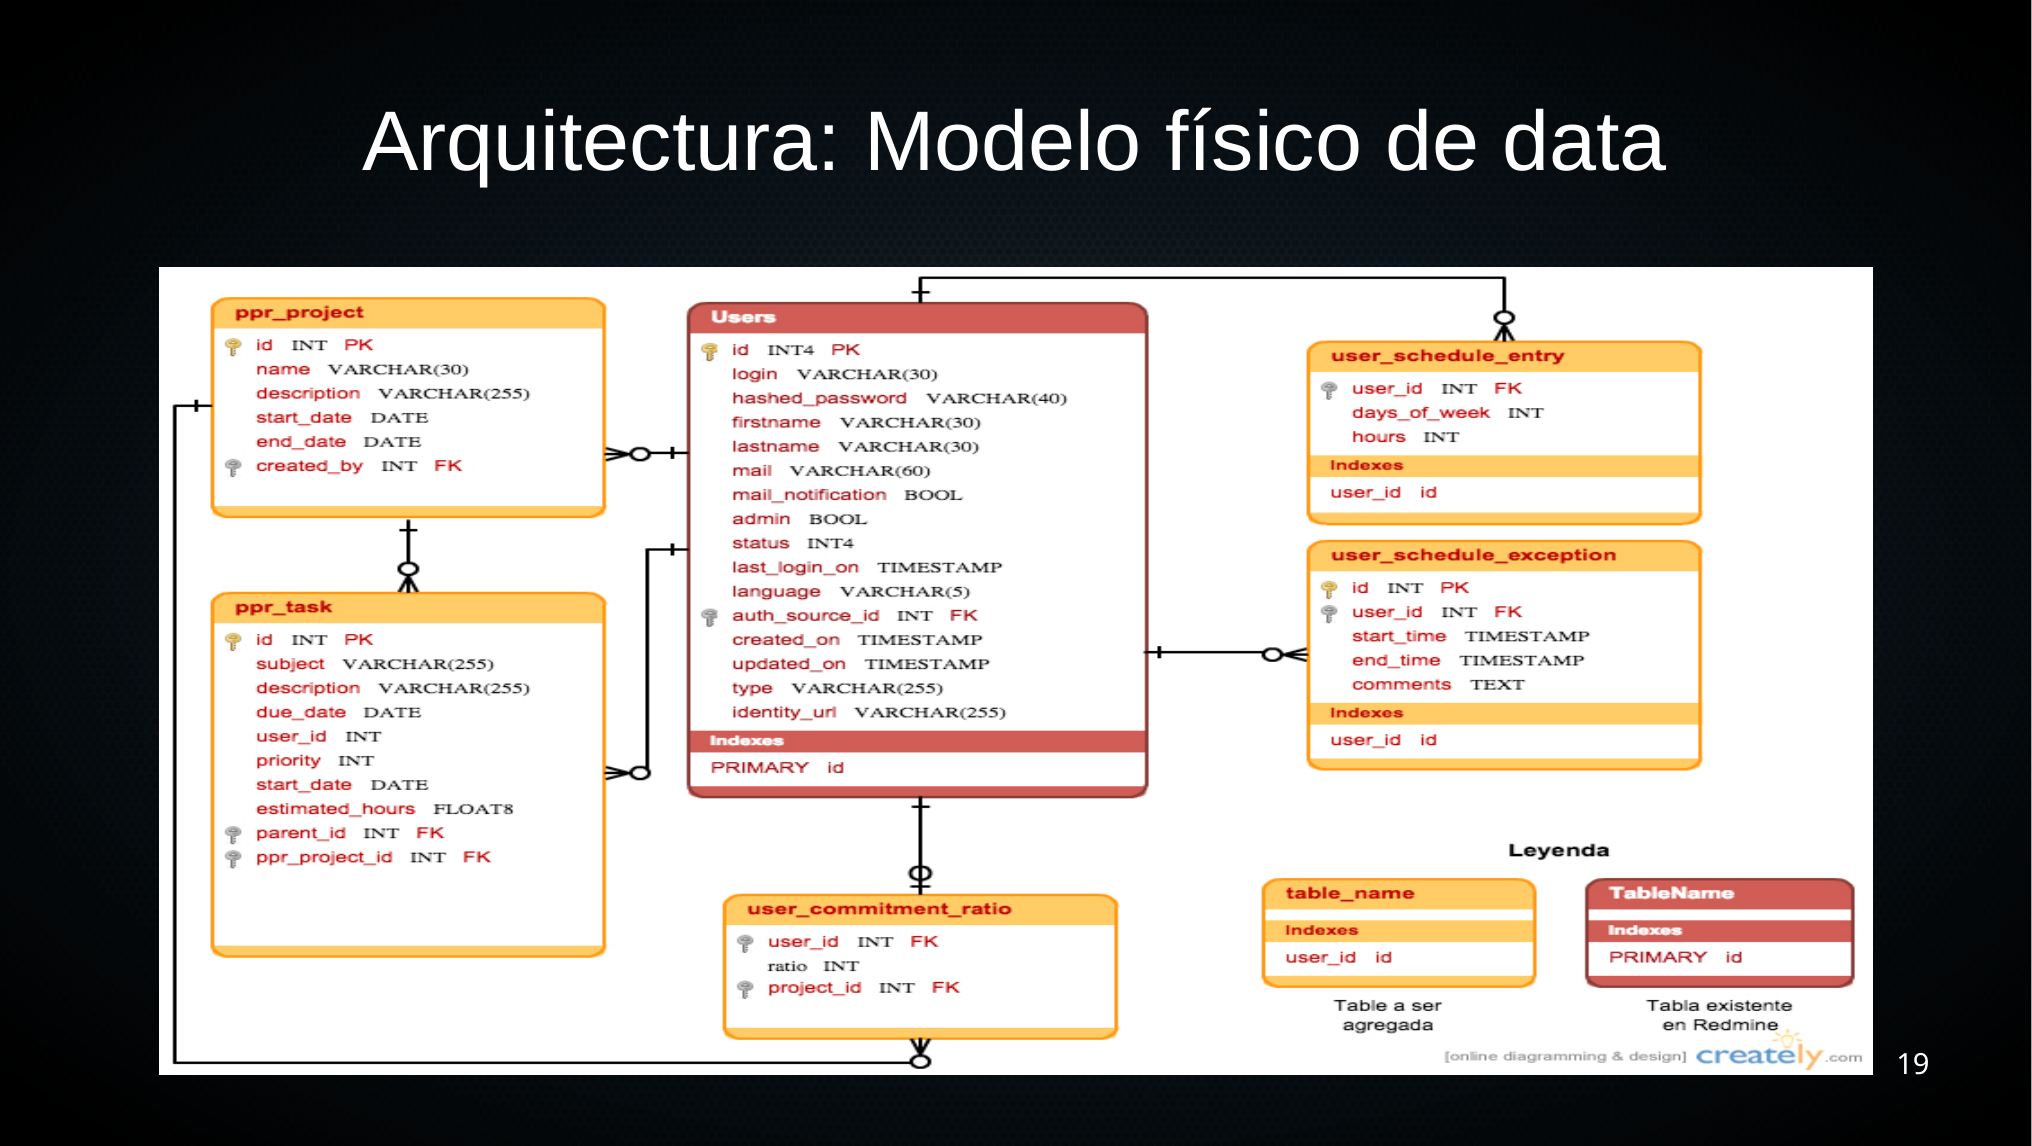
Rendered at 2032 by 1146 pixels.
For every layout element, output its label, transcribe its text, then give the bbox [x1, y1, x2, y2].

title Arquitectura: Modelo físico de data [101, 45, 1930, 237]
picture [0, 0, 2032, 1146]
